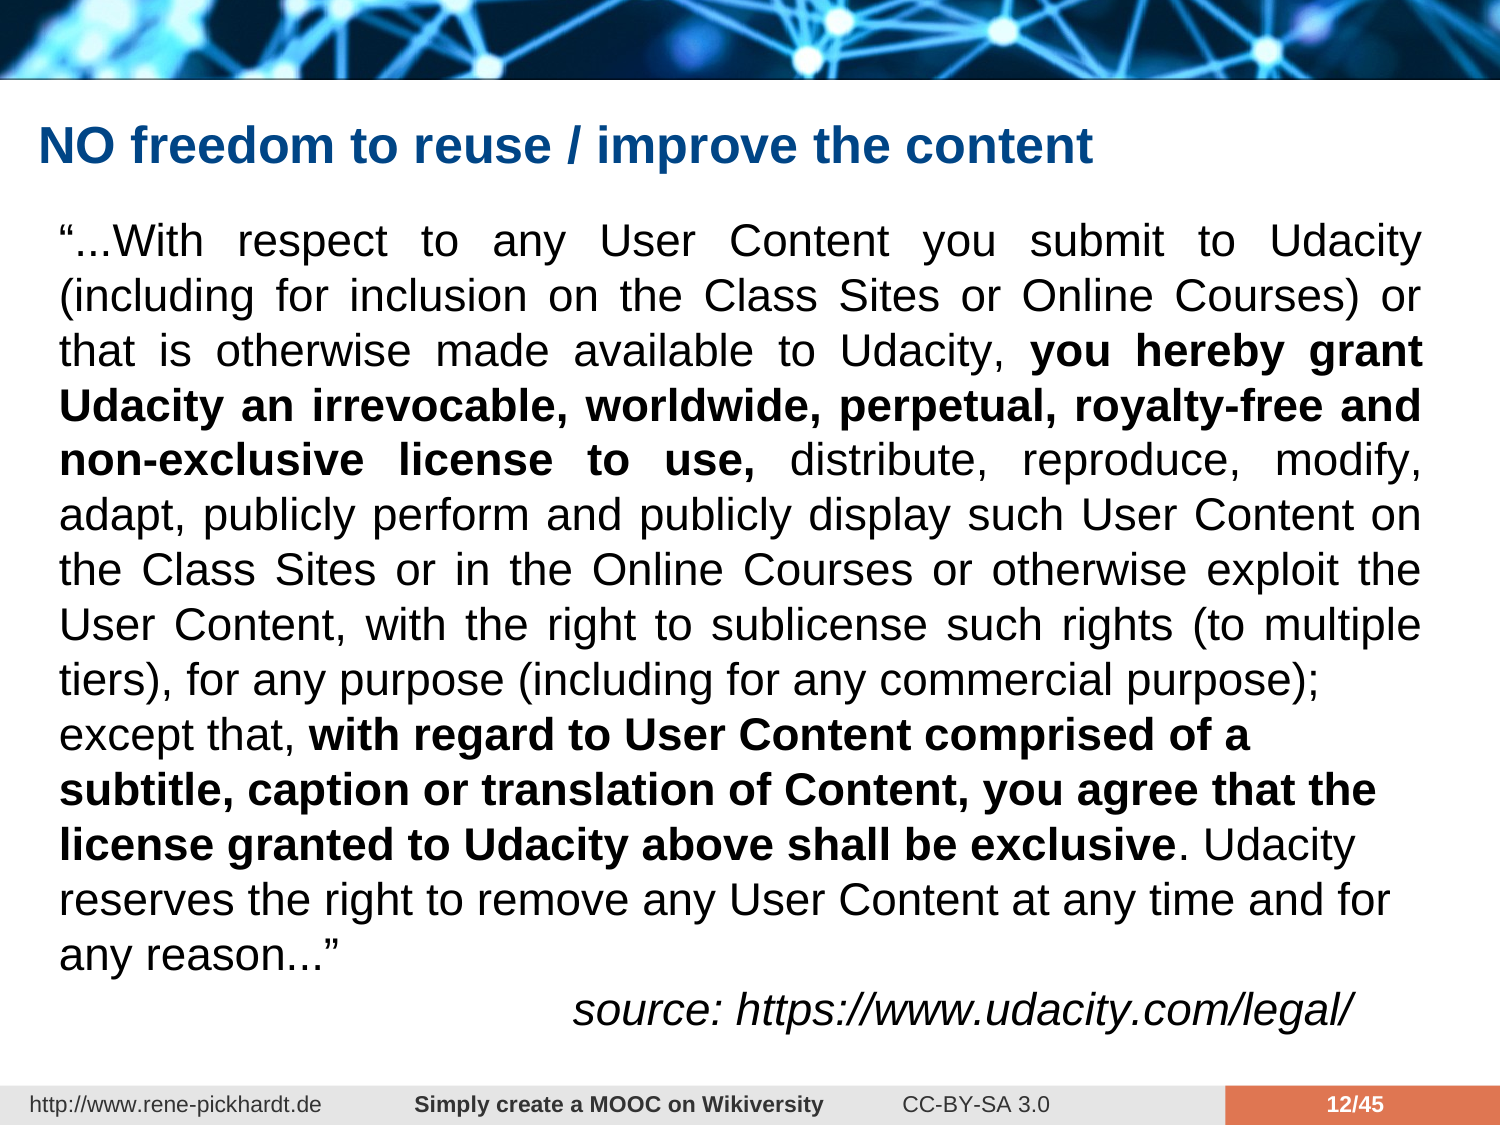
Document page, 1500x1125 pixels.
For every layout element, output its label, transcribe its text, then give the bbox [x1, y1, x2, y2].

title NO freedom to reuse / improve the content [23, 112, 1500, 187]
picture [0, 0, 1500, 80]
text_box “...With respect to any User Content you submit to Udacity (including for inclusion on the Class Sites or Online Courses) or that is otherwise made available to Udacity, you hereby grant Udacity an irrevocable, worldwide, perpetual, royalty-free and non-exclusive license to use, distribute, reproduce, modify, adapt, publicly perform and publicly display such User Content on the Class Sites or in the Online Courses or otherwise exploit the User Content, with the right to sublicense such rights (to multiple tiers), for any purpose (including for any commercial purpose); except that, with regard to User Content comprised of a subtitle, caption or translation of Content, you agree that the license granted to Udacity above shall be exclusive. Udacity reserves the right to remove any User Content at any time and for any reason...” source: https://www.udacity.com/legal/ [44, 202, 1438, 1043]
